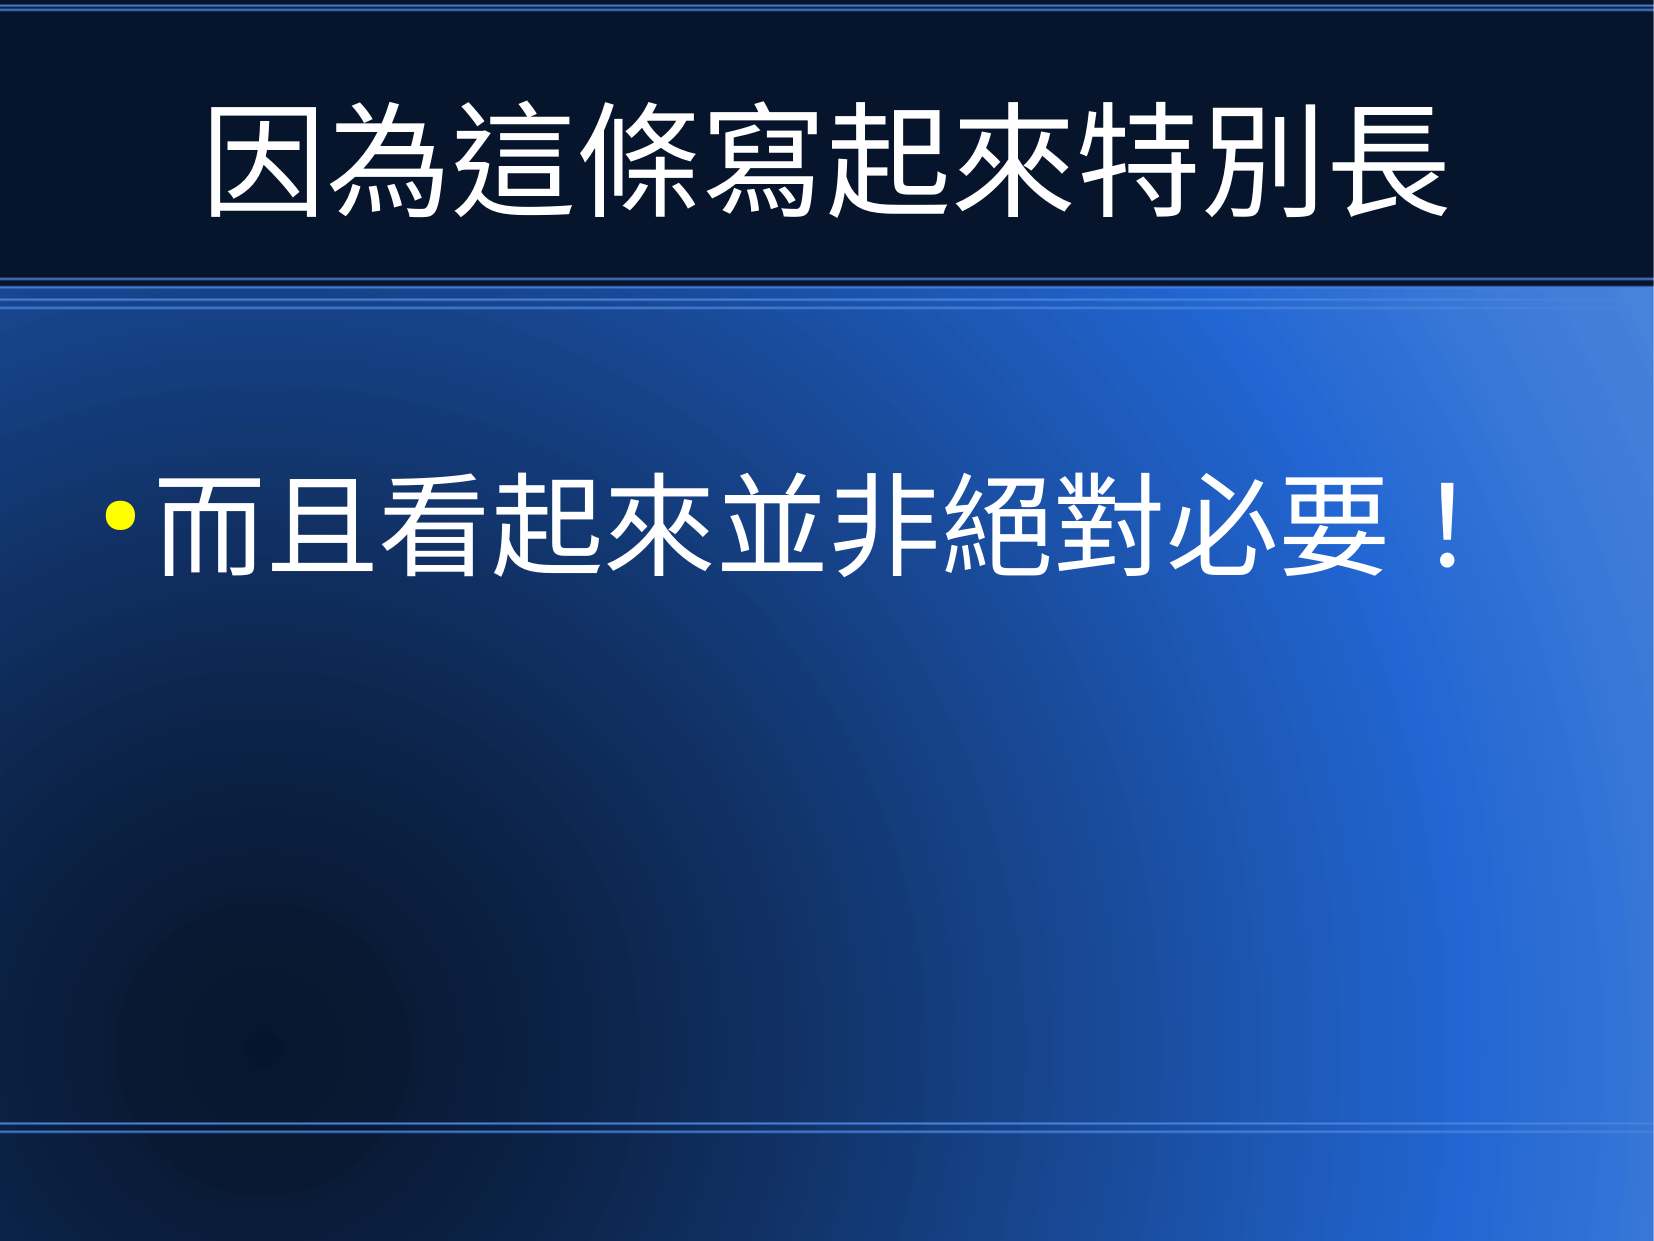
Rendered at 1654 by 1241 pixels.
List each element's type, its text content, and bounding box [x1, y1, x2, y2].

picture [0, 0, 1654, 1241]
list 而且看起來並非絕對必要！ [82, 355, 1571, 1241]
title 因為這條寫起來特別長 [82, 49, 1571, 257]
